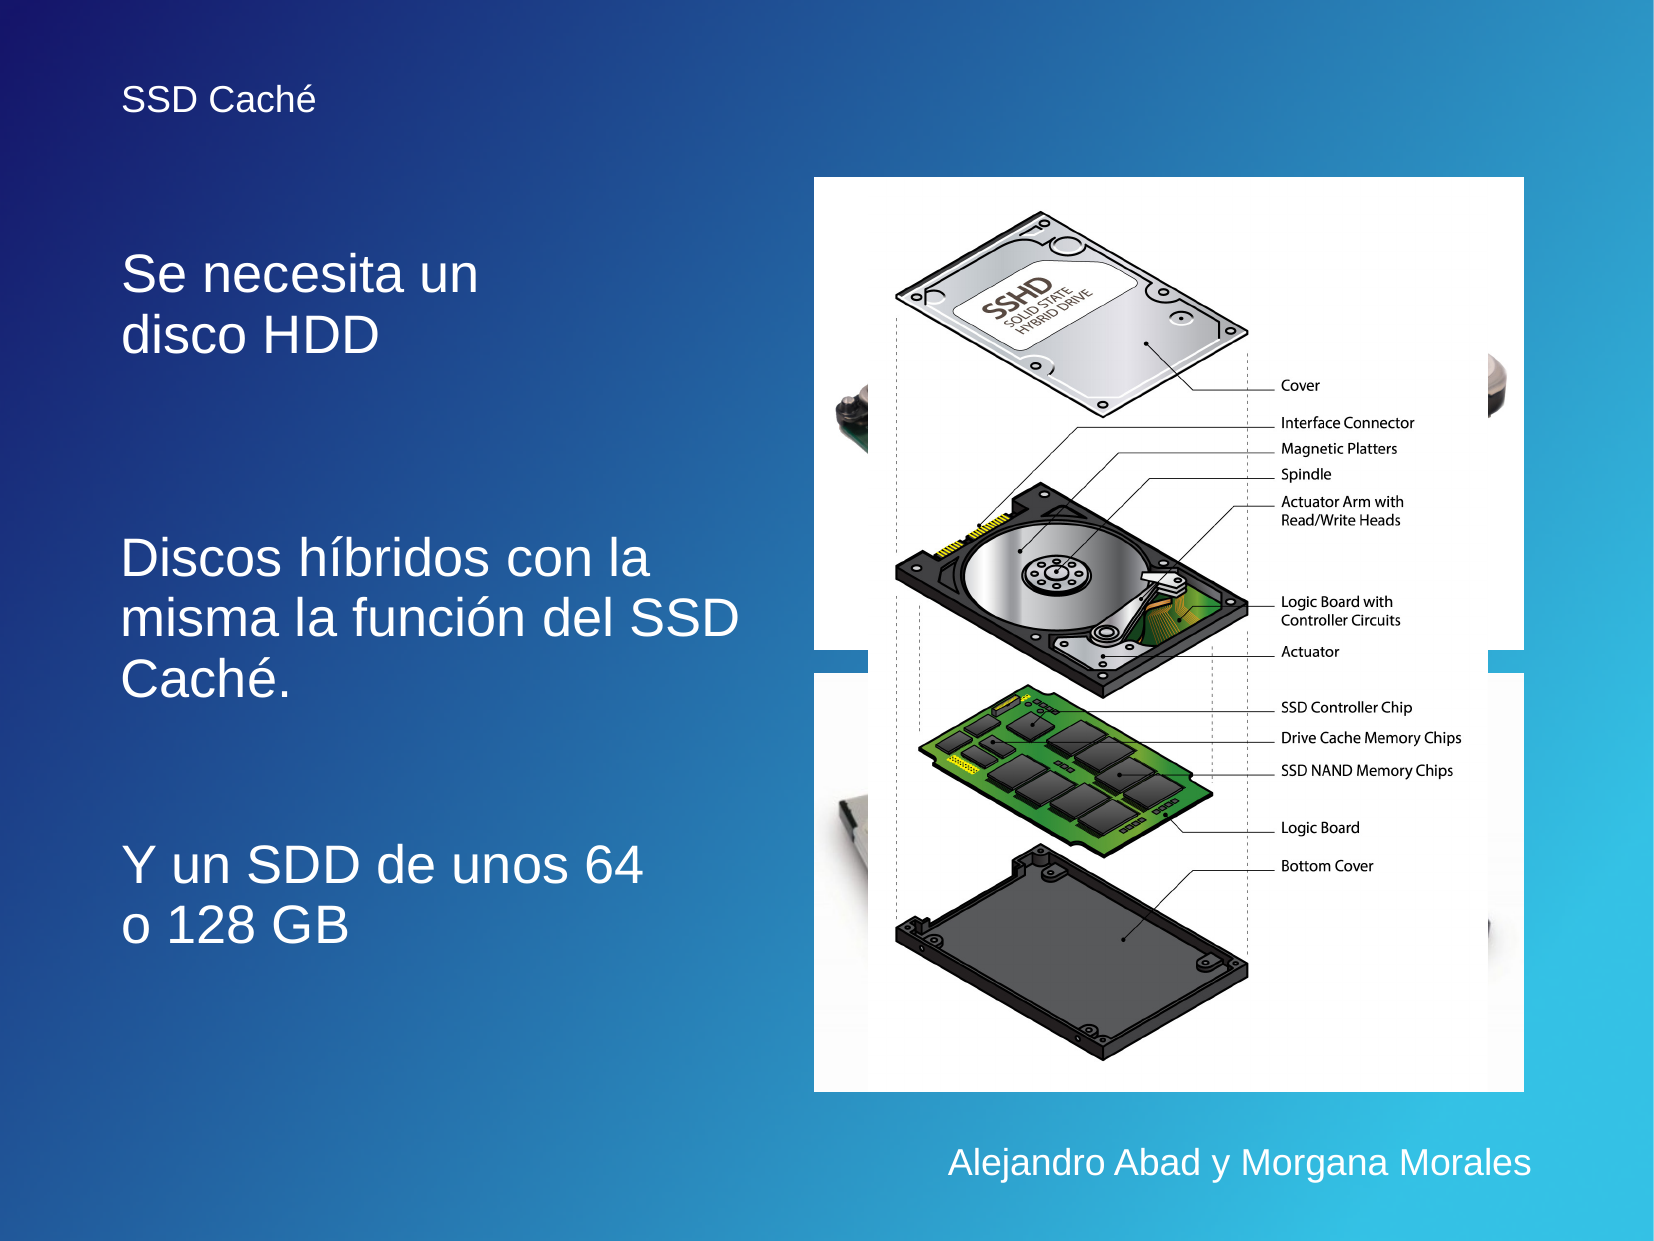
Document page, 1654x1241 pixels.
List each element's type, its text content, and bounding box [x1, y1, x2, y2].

list [94, 188, 875, 1093]
text_box SSD Caché [106, 71, 438, 128]
text_box Alejandro Abad y Morgana Morales [933, 1133, 1548, 1193]
text_box Se necesita un disco HDD [106, 236, 520, 373]
picture [0, 0, 1654, 1241]
text_box Y un SDD de unos 64 o 128 GB [106, 826, 662, 964]
